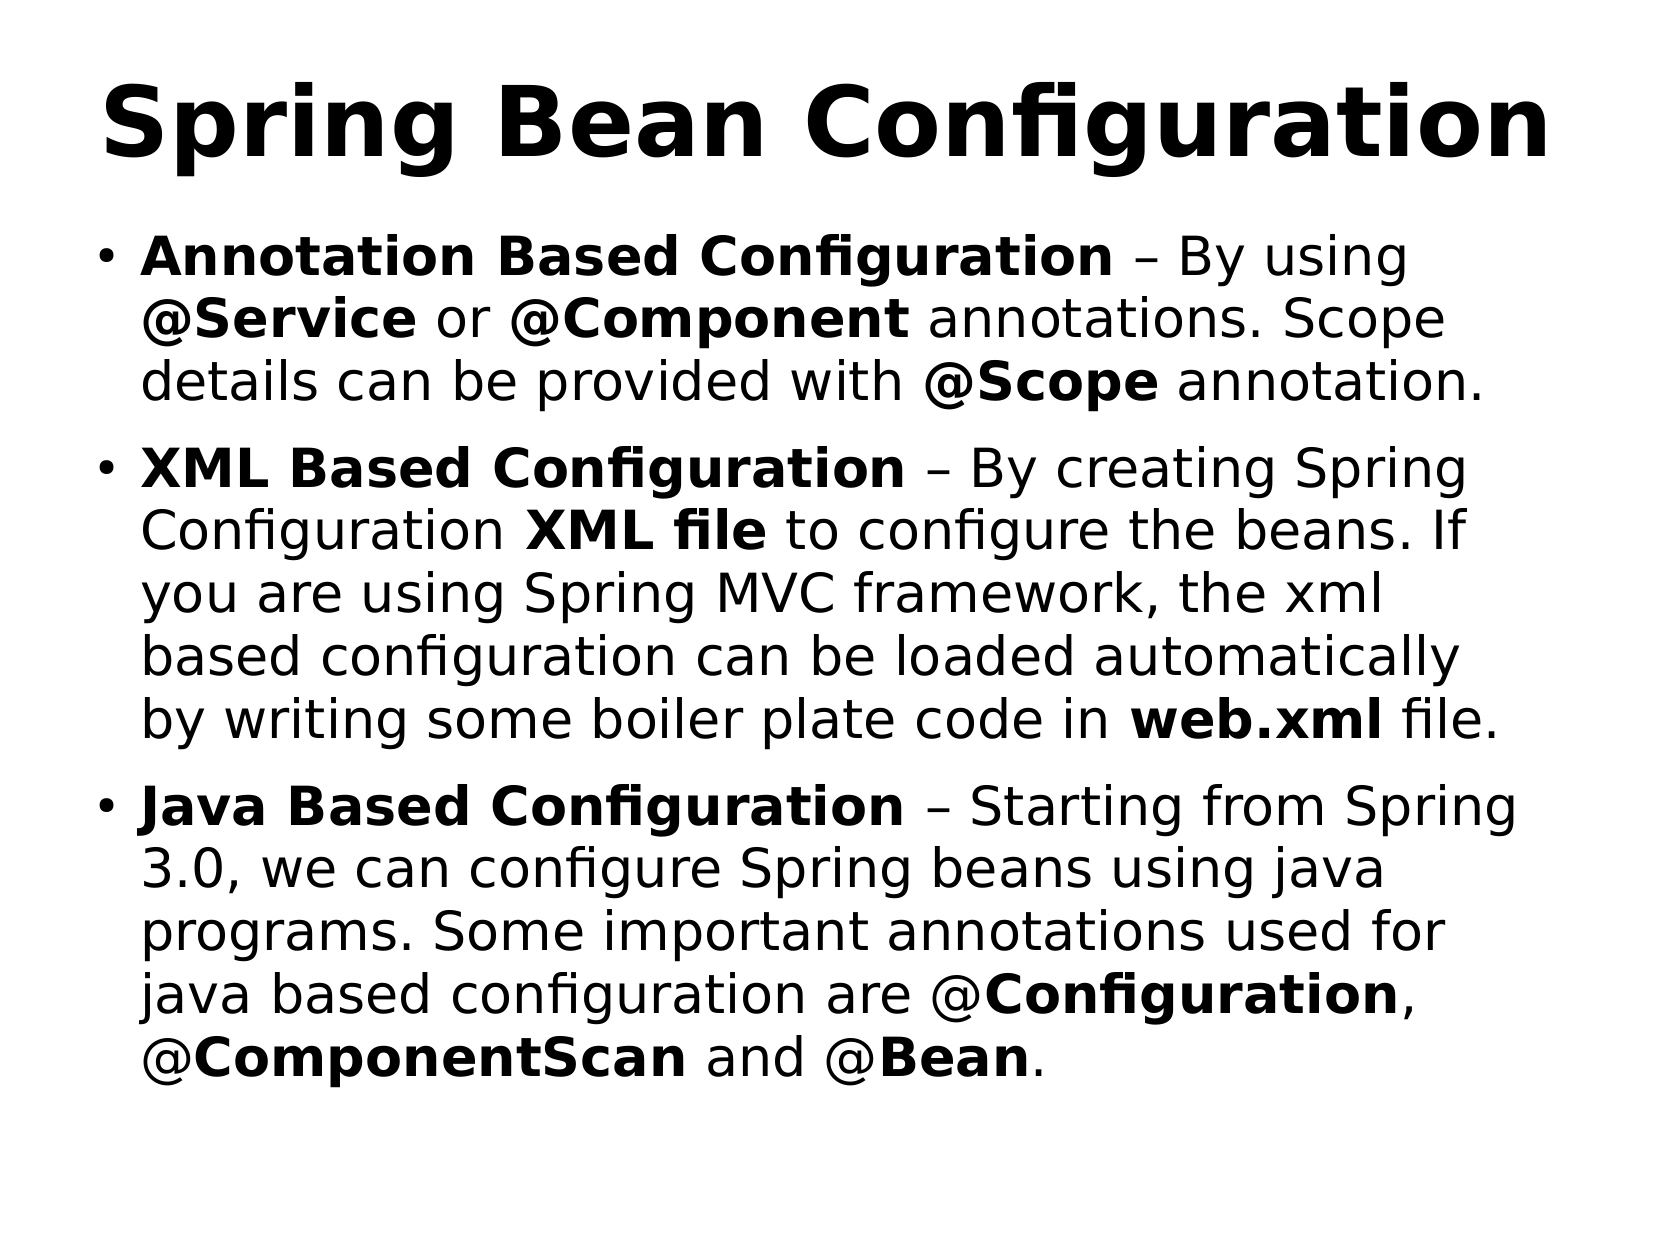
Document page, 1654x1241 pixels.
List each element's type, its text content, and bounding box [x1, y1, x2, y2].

list Annotation Based Configuration – By using @Service or @Component annotations. Scope details can be provided with @Scope annotation. XML Based Configuration – By creating Spring Configuration XML file to configure the beans. If you are using Spring MVC framework, the xml based configuration can be loaded automatically by writing some boiler plate code in web.xml file. Java Based Configuration – Starting from Spring 3.0, we can configure Spring beans using java programs. Some important annotations used for java based configuration are @Configuration, @ComponentScan and @Bean. [82, 225, 1538, 1186]
title Spring Bean Configuration [82, 49, 1571, 196]
